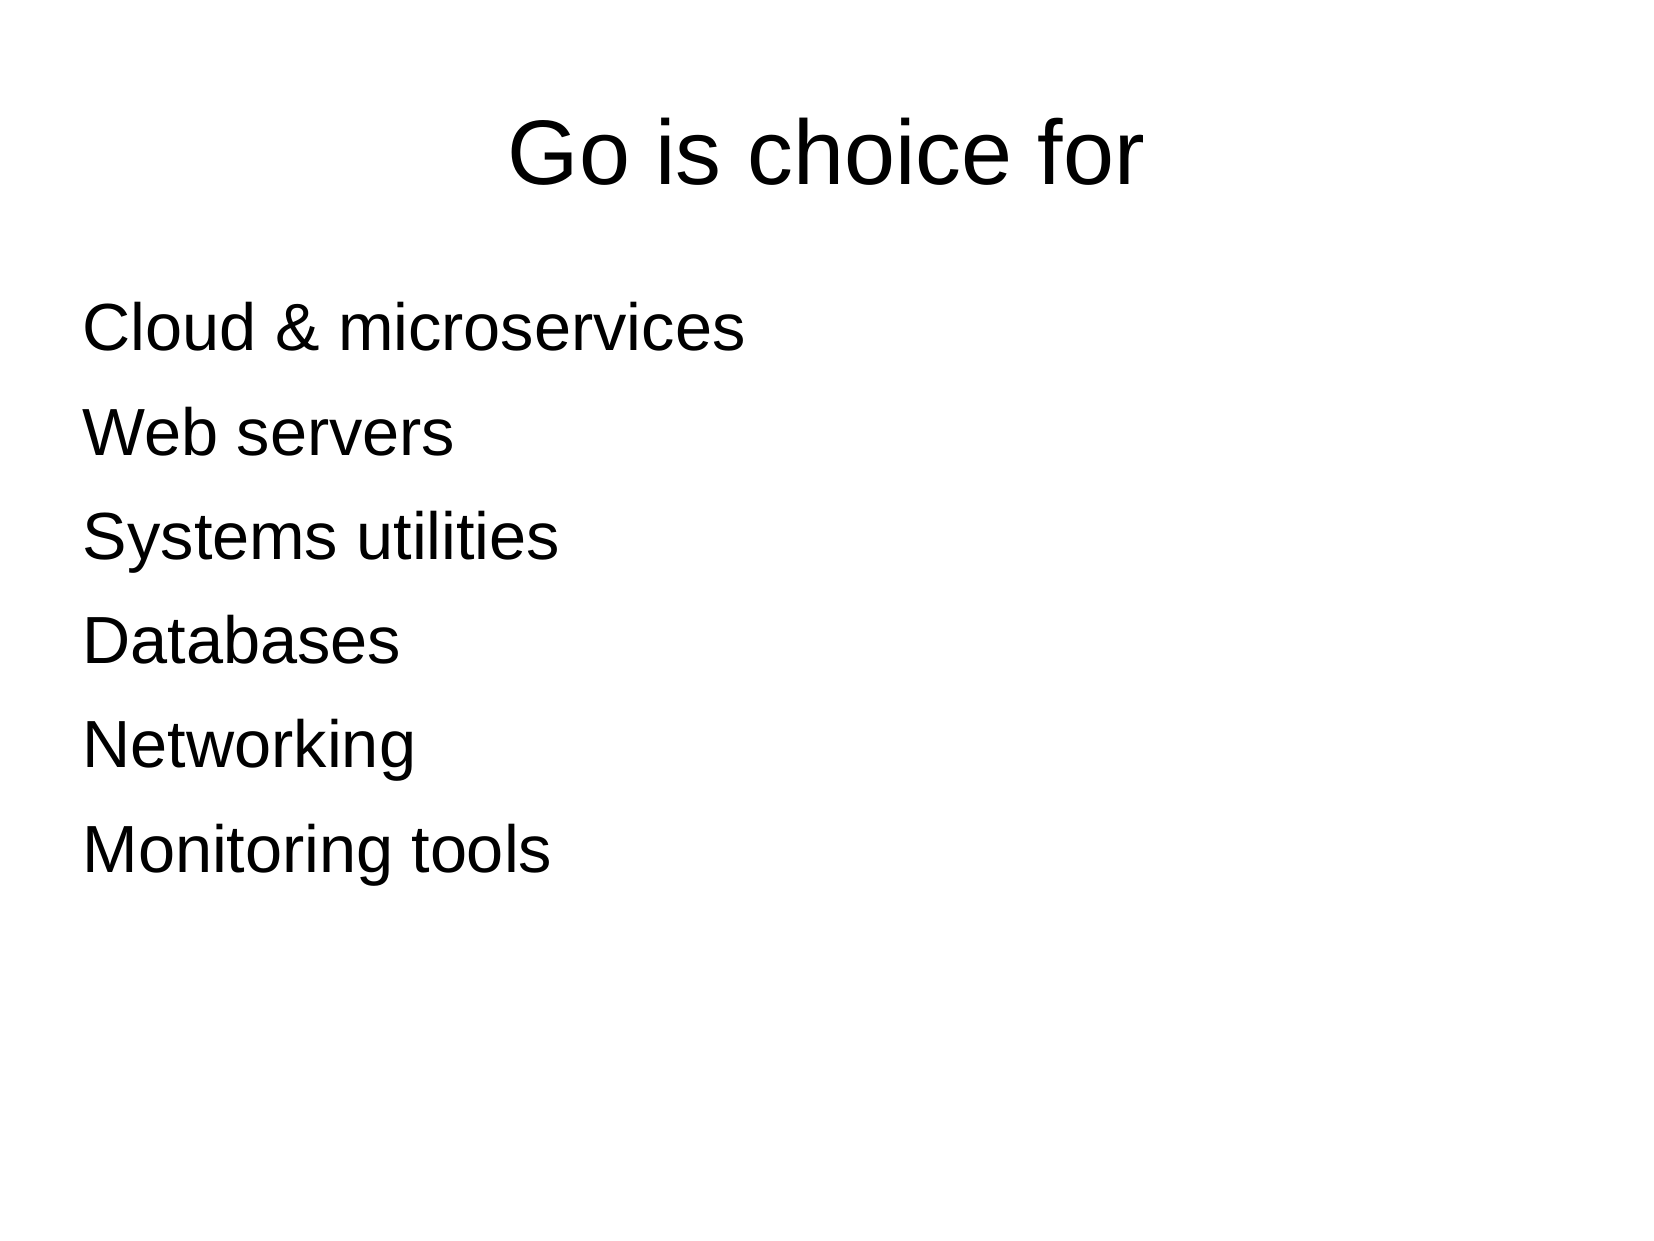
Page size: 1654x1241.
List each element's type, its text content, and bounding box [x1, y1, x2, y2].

title Go is choice for [82, 49, 1571, 257]
list Cloud & microservices Web servers Systems utilities Databases Networking Monitoring tools [82, 290, 1571, 1010]
